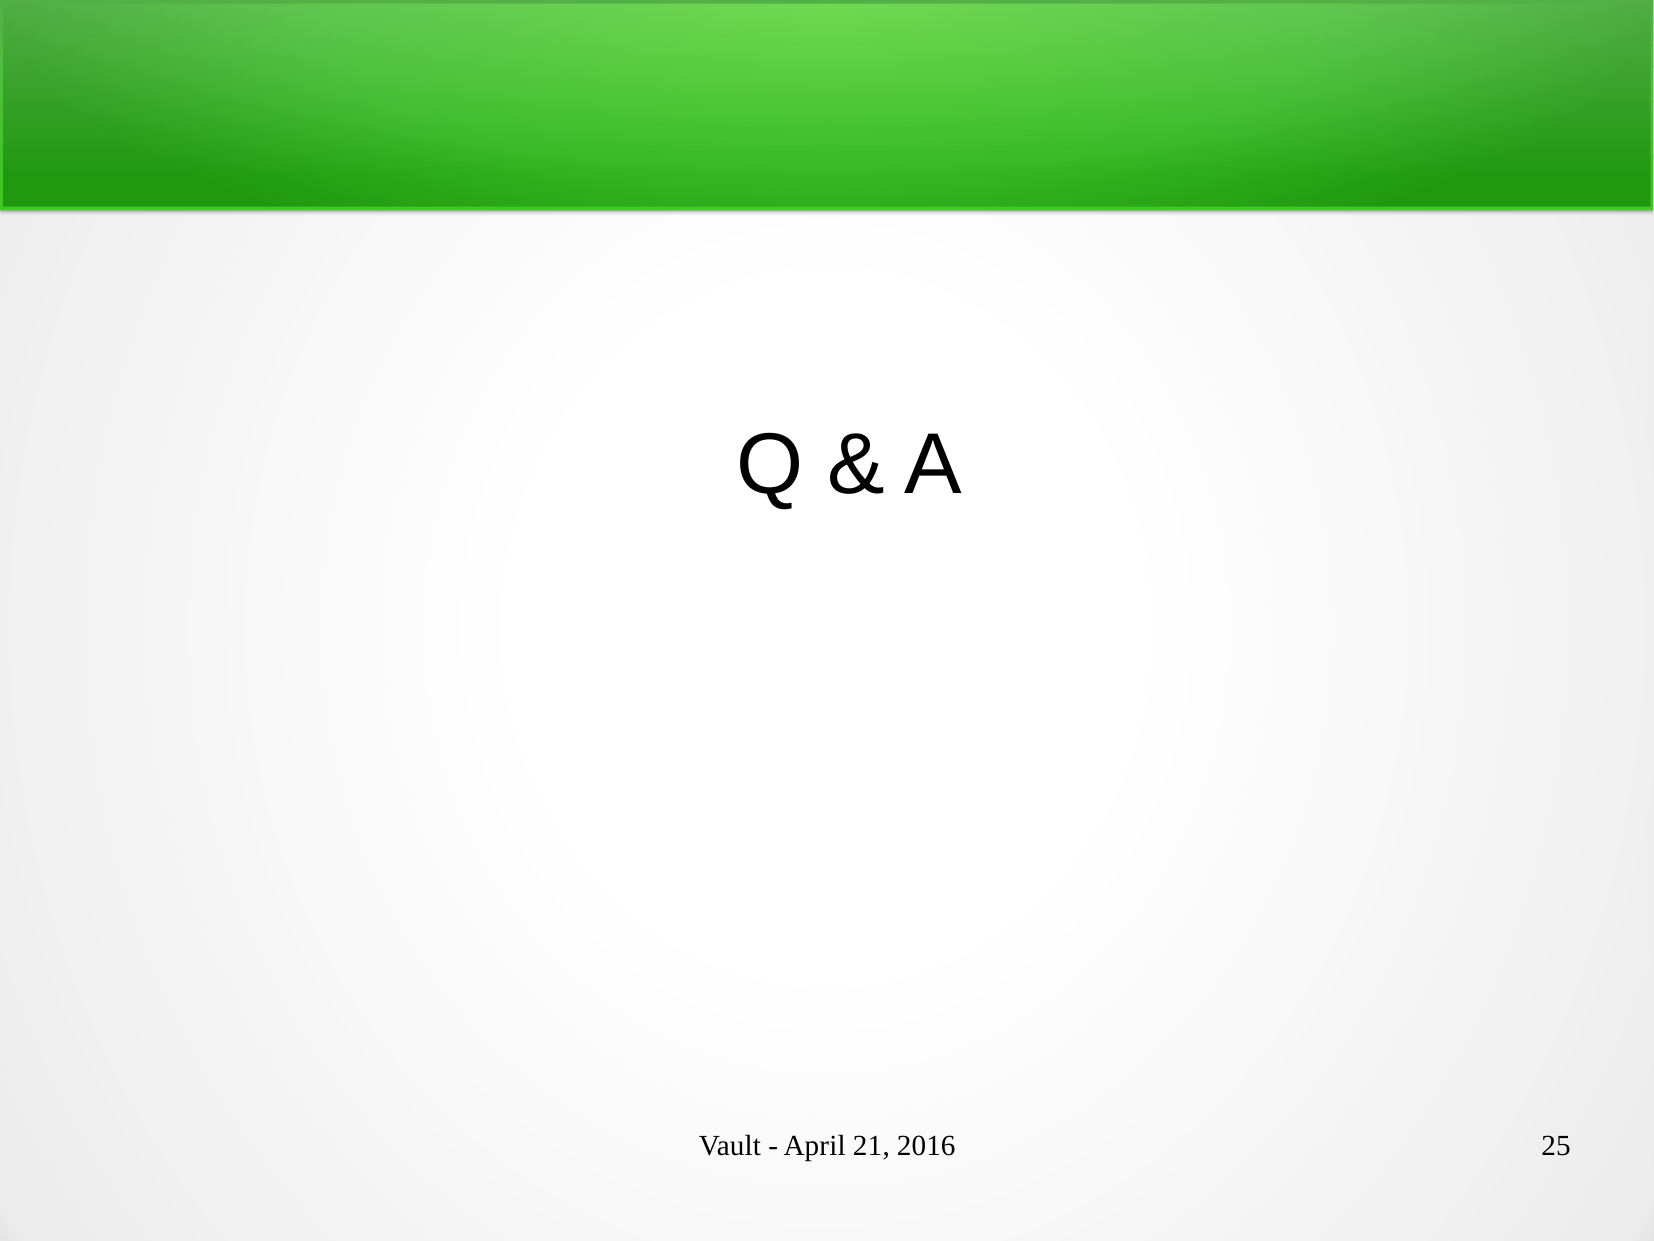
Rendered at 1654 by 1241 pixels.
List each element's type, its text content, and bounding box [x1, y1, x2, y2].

title Q & A [105, 360, 1594, 568]
